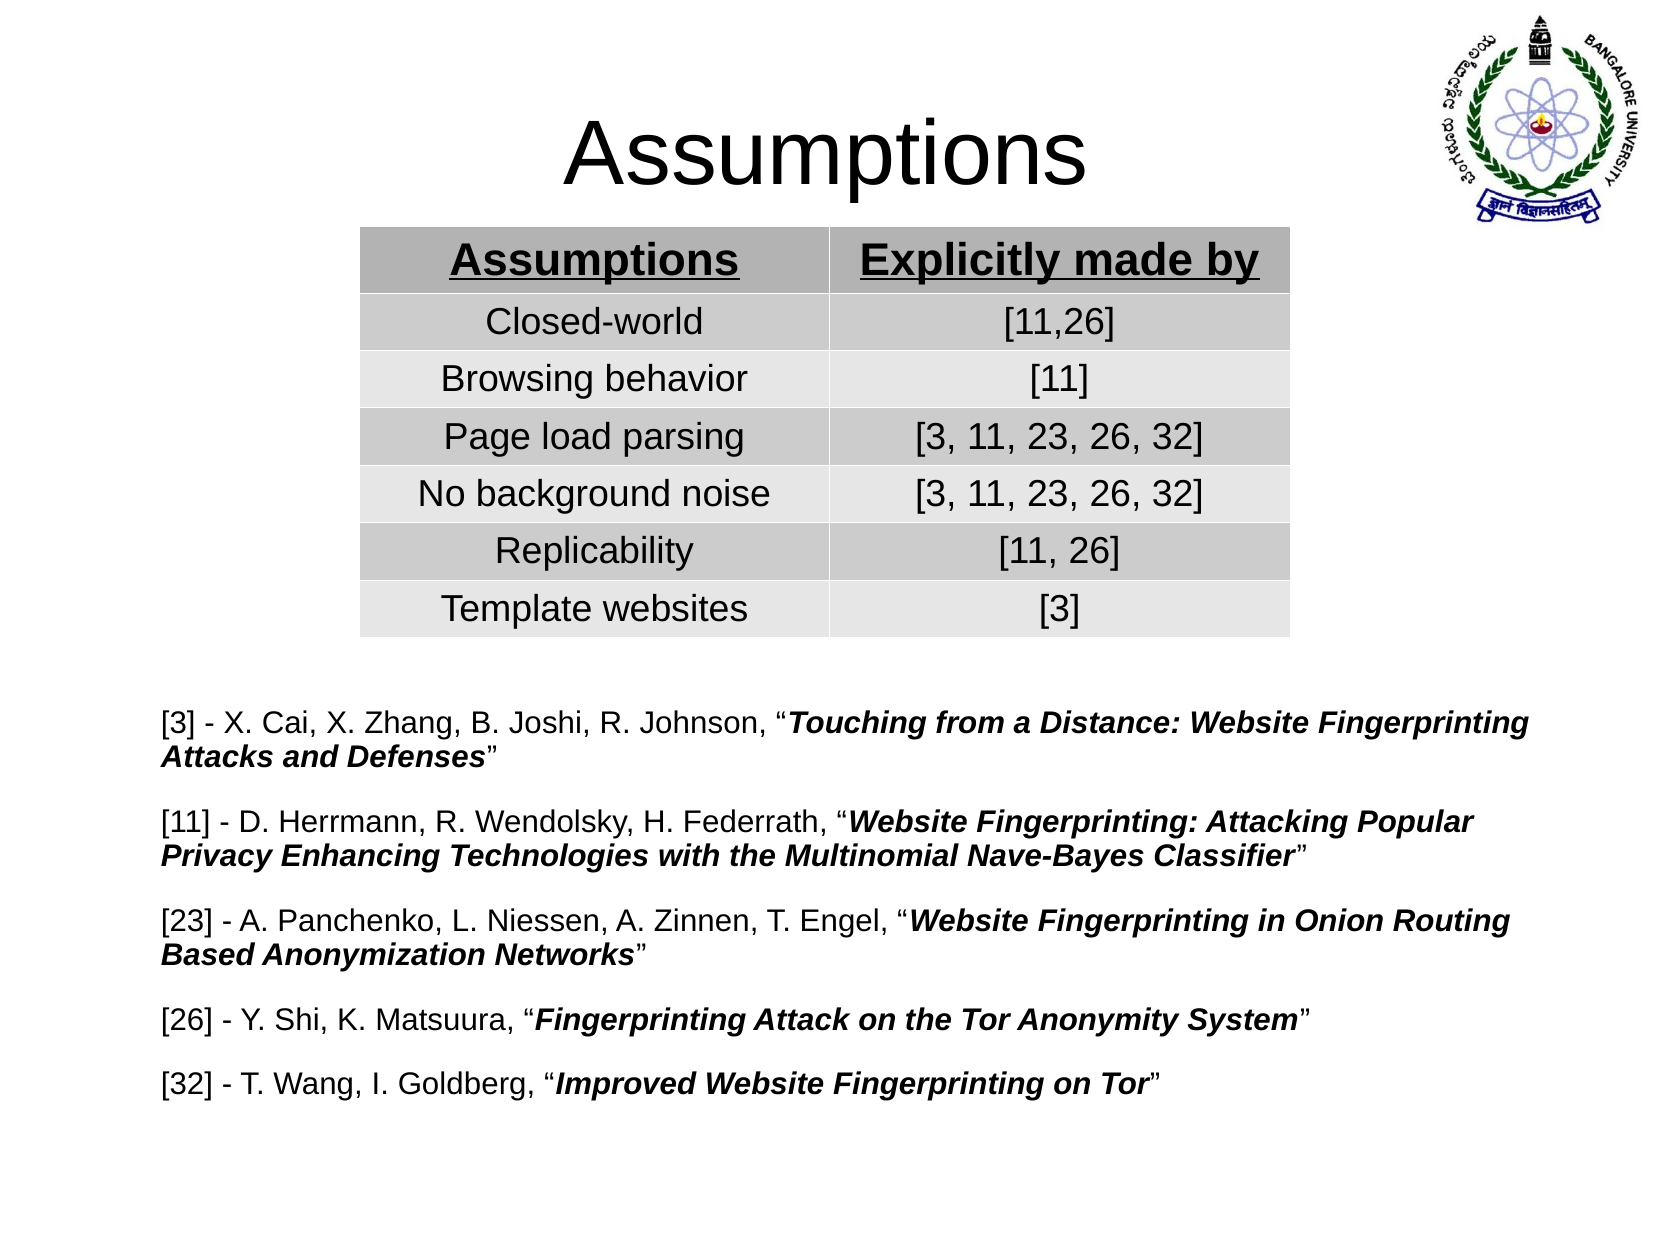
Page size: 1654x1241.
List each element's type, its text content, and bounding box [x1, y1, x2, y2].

table_cell Closed-world [360, 294, 829, 350]
table_cell [3] [830, 581, 1290, 637]
table_cell [3, 11, 23, 26, 32] [830, 408, 1290, 465]
table_header Explicitly made by [830, 227, 1290, 293]
table_cell Template websites [360, 581, 829, 637]
table_cell [11, 26] [830, 523, 1290, 580]
title Assumptions [82, 49, 1571, 257]
table_cell Replicability [360, 523, 829, 580]
list [3] - X. Cai, X. Zhang, B. Joshi, R. Johnson, “Touching from a Distance: Website Fingerprinting Attacks and Defenses” [11] - D. Herrmann, R. Wendolsky, H. Federrath, “Website Fingerprinting: Attacking Popular Privacy Enhancing Technologies with the Multinomial Nave-Bayes Classifier” [23] - A. Panchenko, L. Niessen, A. Zinnen, T. Engel, “Website Fingerprinting in Onion Routing Based Anonymization Networks” [26] - Y. Shi, K. Matsuura, “Fingerprinting Attack on the Tor Anonymity System” [32] - T. Wang, I. Goldberg, “Improved Website Fingerprinting on Tor” [90, 705, 1591, 1126]
table_cell Browsing behavior [360, 351, 829, 407]
picture [1425, 5, 1654, 231]
table_header Assumptions [360, 227, 829, 293]
table_cell No background noise [360, 466, 829, 522]
table_cell [11,26] [830, 294, 1290, 350]
table_cell [11] [830, 351, 1290, 407]
table_cell Page load parsing [360, 408, 829, 465]
table_cell [3, 11, 23, 26, 32] [830, 466, 1290, 522]
